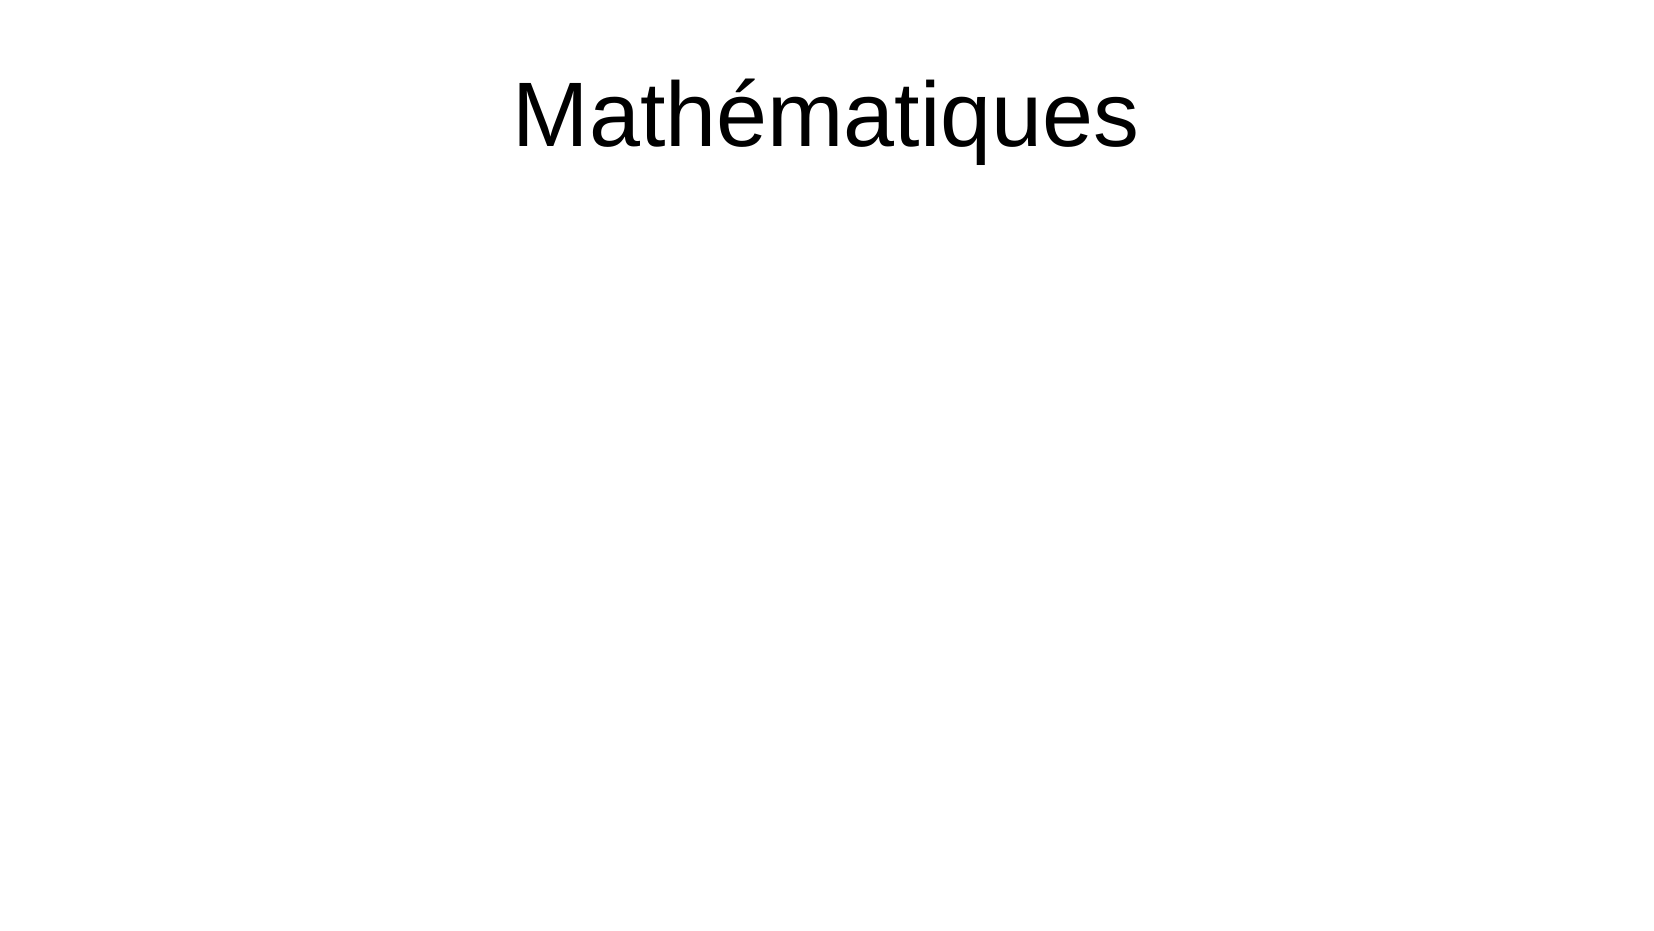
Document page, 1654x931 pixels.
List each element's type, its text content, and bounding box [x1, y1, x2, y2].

title Mathématiques [82, 37, 1571, 193]
